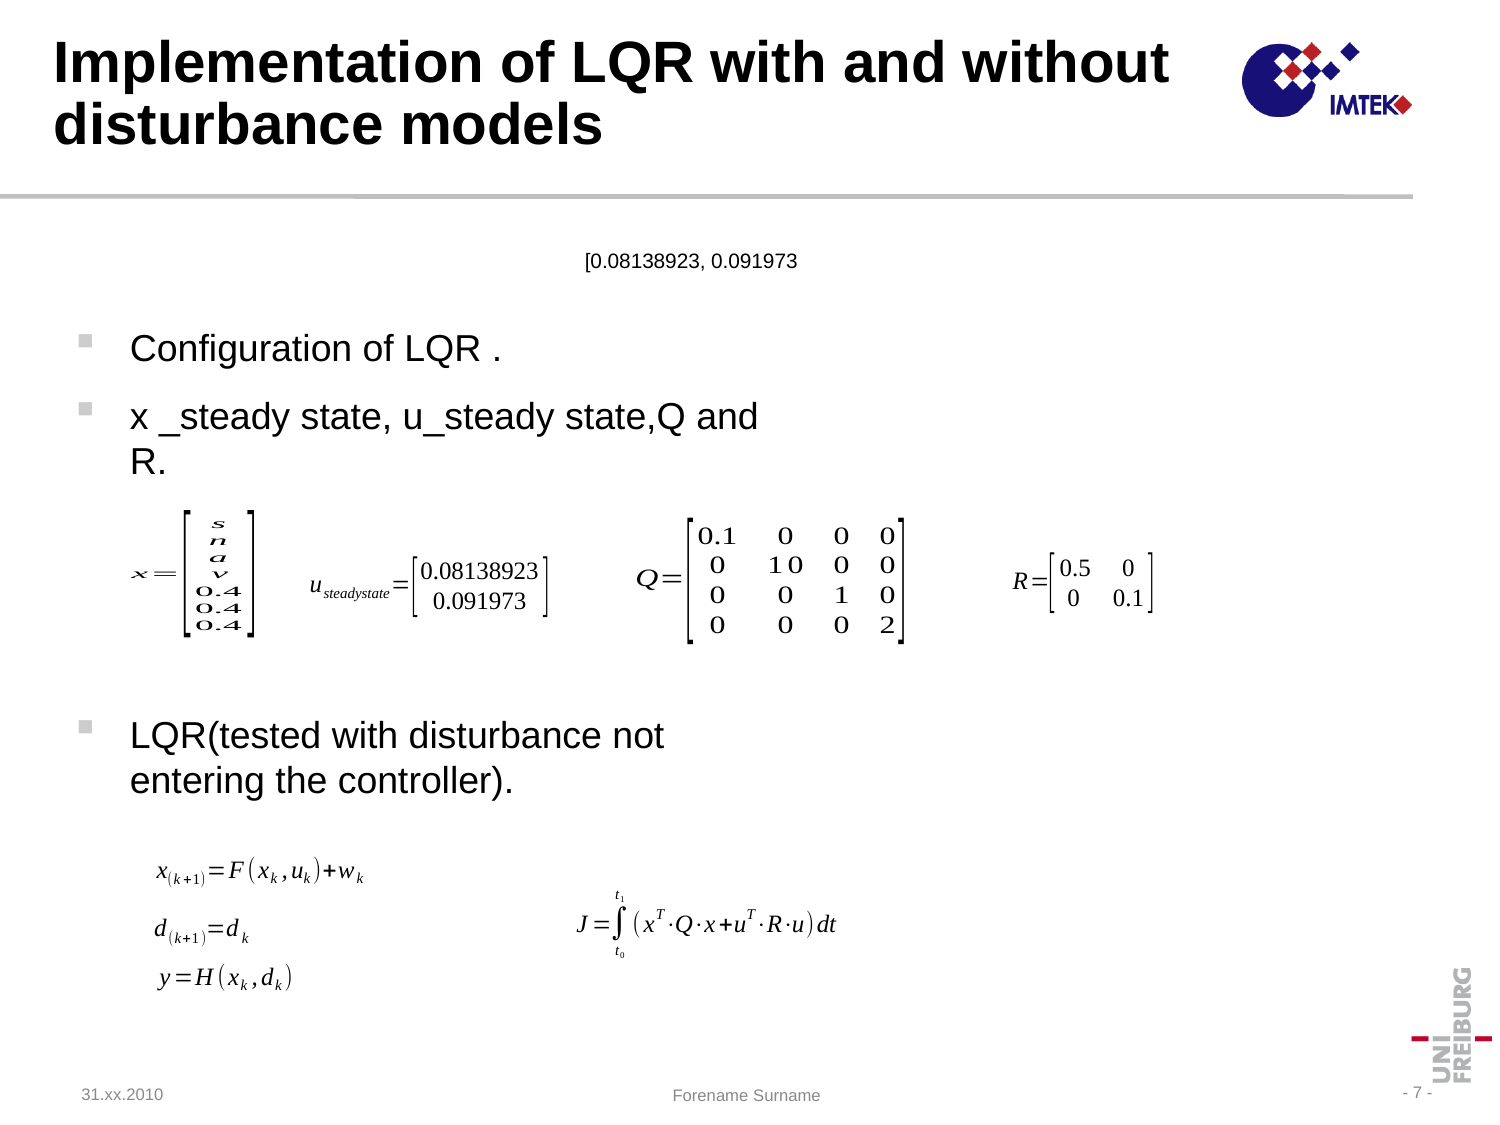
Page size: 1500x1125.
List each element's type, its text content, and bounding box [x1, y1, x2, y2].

chart [148, 855, 371, 889]
text_box Implementation of LQR with and without disturbance models [38, 9, 1226, 181]
text_box - <number> - [1246, 1074, 1448, 1110]
picture [1410, 968, 1493, 1083]
text_box Forename Surname [270, 1075, 1223, 1115]
text_box Configuration of LQR . x _steady state, u_steady state,Q and R. LQR(tested with disturbance not entering the controller). [29, 238, 804, 1054]
chart [147, 915, 256, 949]
text_box 31.xx.2010 [76, 1059, 219, 1125]
chart [303, 515, 916, 646]
text_box [0.08138923, 0.091973 [570, 239, 813, 280]
chart [570, 885, 844, 961]
picture [1242, 42, 1412, 117]
chart [150, 962, 299, 995]
chart [1005, 551, 1160, 616]
chart [120, 510, 267, 640]
